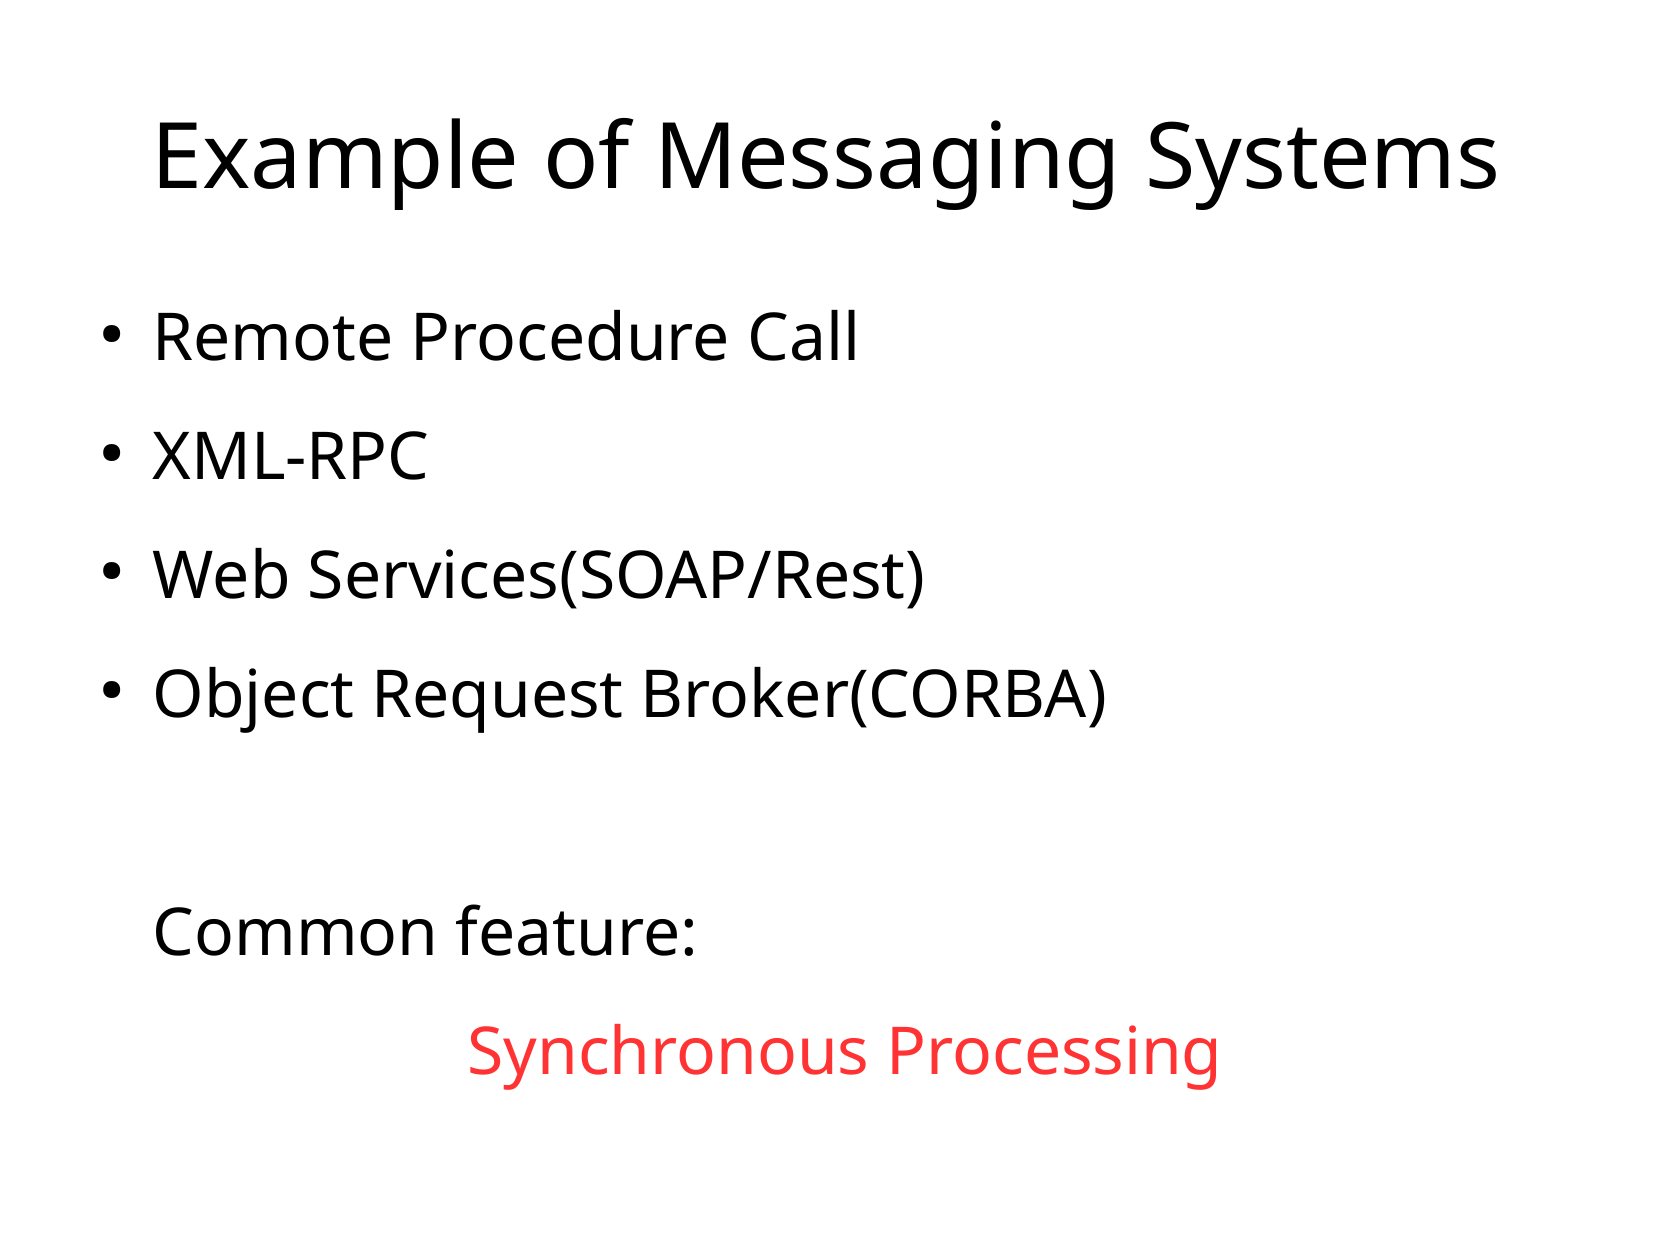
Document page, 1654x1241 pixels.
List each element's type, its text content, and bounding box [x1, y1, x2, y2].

title Example of Messaging Systems [82, 49, 1571, 257]
list Remote Procedure Call XML-RPC Web Services(SOAP/Rest) Object Request Broker(CORBA) Common feature: Synchronous Processing [82, 290, 1538, 1096]
